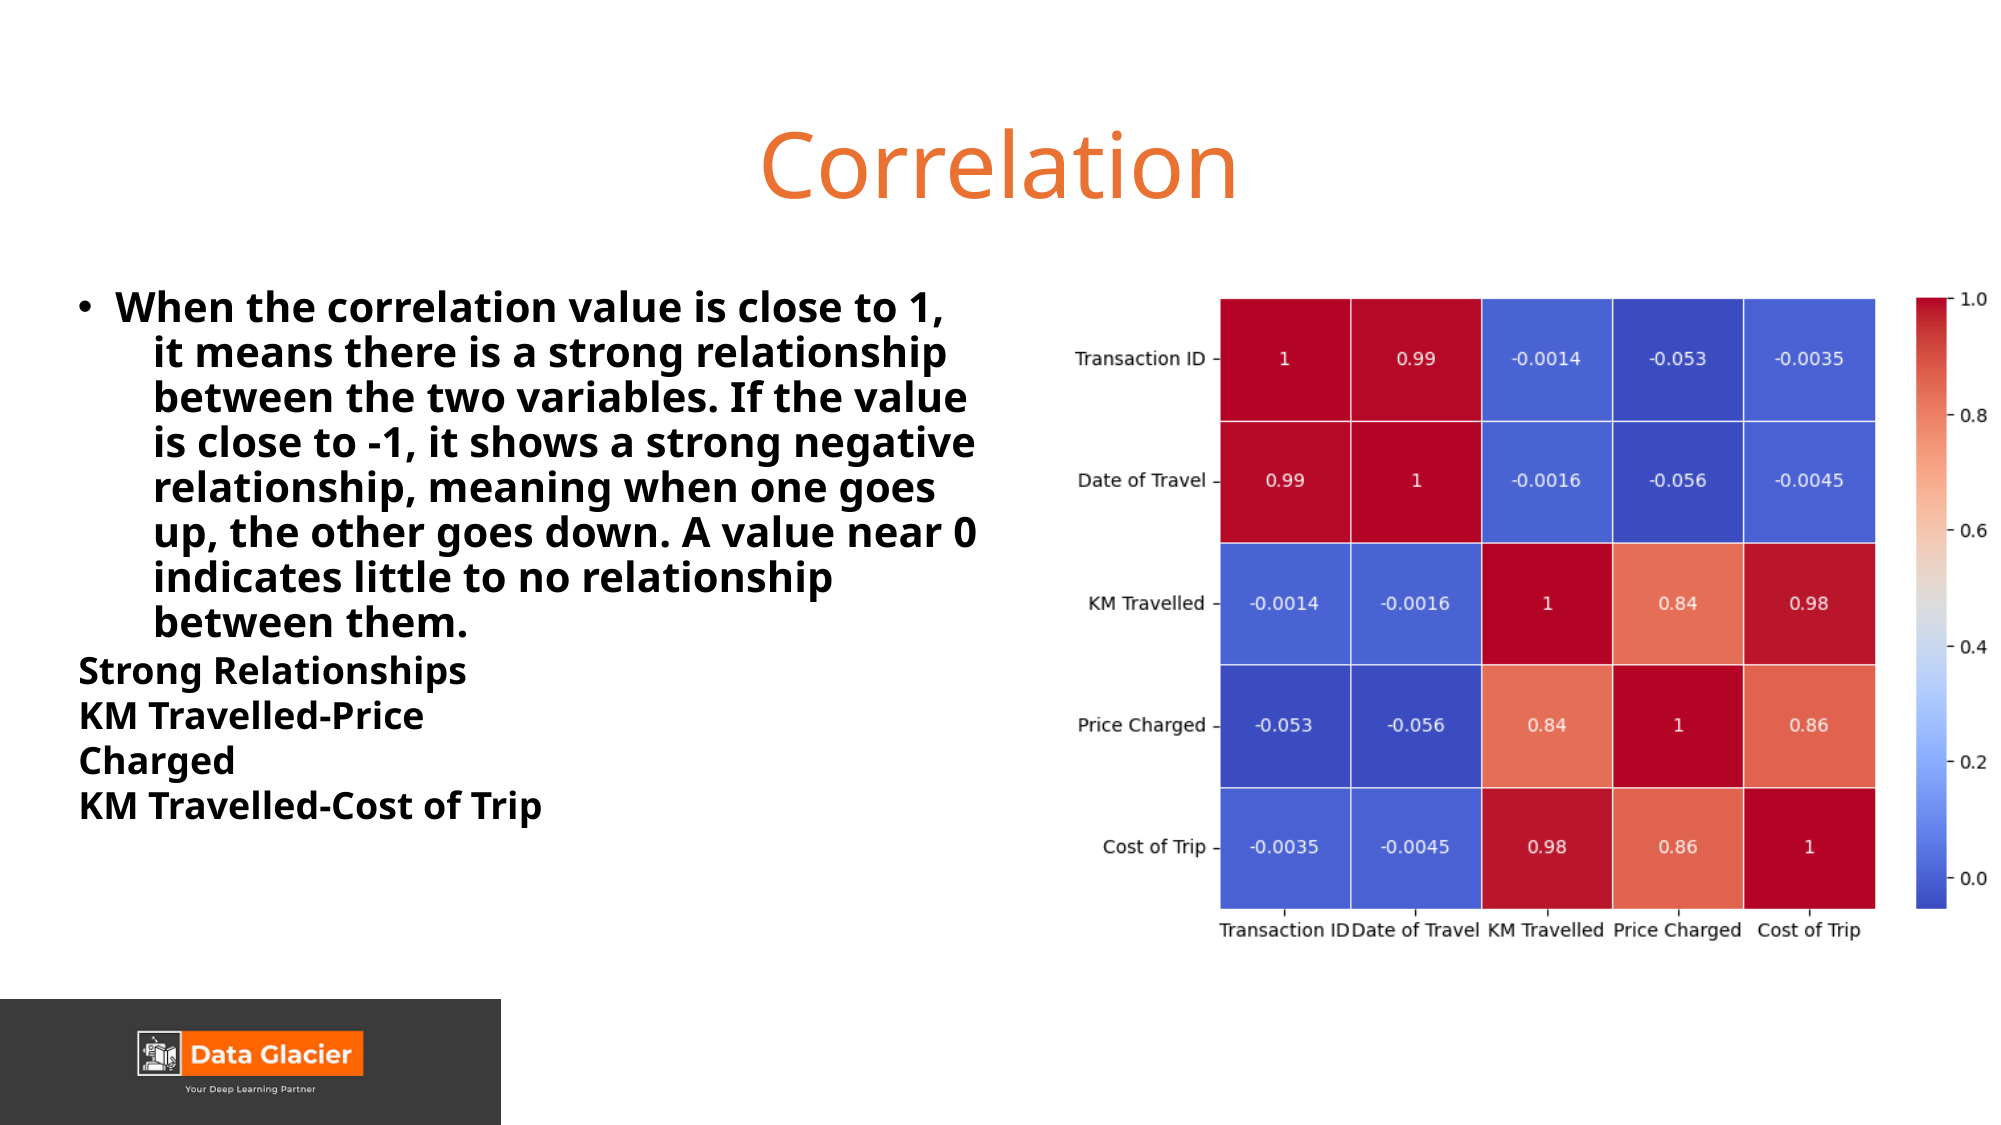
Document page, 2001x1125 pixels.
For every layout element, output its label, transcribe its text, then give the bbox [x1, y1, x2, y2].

title Correlation [137, 59, 1863, 278]
picture [0, 999, 501, 1125]
list When the correlation value is close to 1, it means there is a strong relationship between the two variables. If the value is close to -1, it shows a strong negative relationship, meaning when one goes up, the other goes down. A value near 0 indicates little to no relationship between them. [62, 278, 1000, 998]
text_box Strong Relationships KM Travelled-Price Charged KM Travelled-Cost of Trip [63, 639, 587, 837]
picture [1062, 278, 2000, 954]
